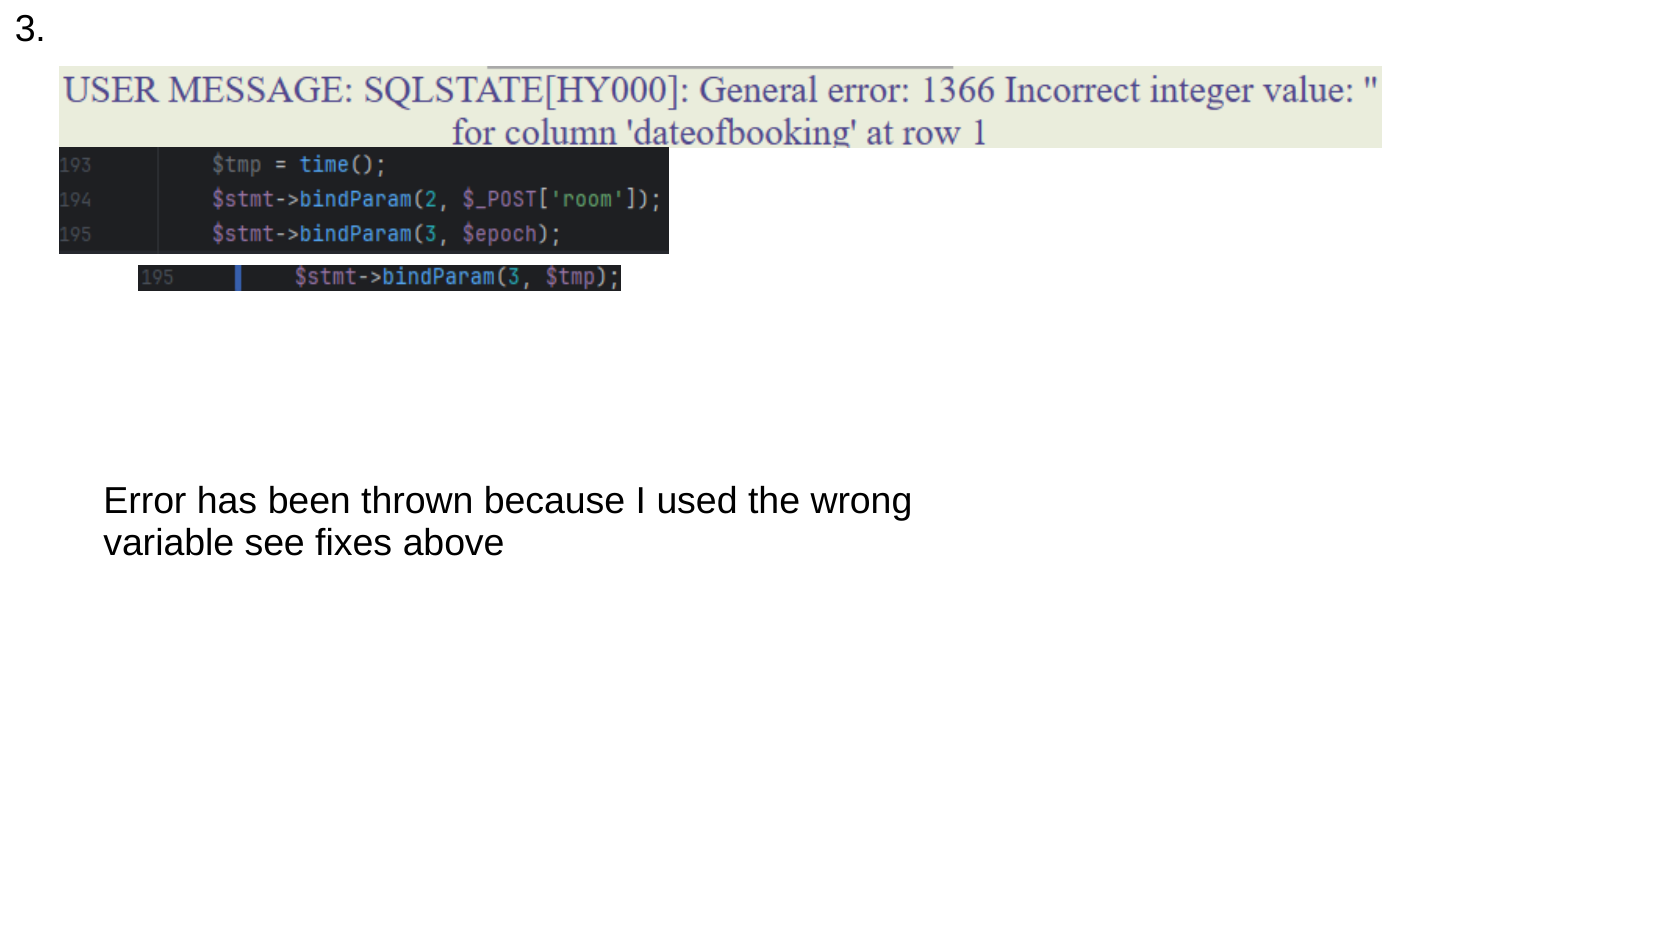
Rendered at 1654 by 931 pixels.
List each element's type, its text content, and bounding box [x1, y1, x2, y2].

text_box Error has been thrown because I used the wrong variable see fixes above [88, 472, 945, 572]
picture [59, 66, 1382, 254]
text_box 3. [0, 0, 61, 57]
picture [138, 265, 621, 291]
